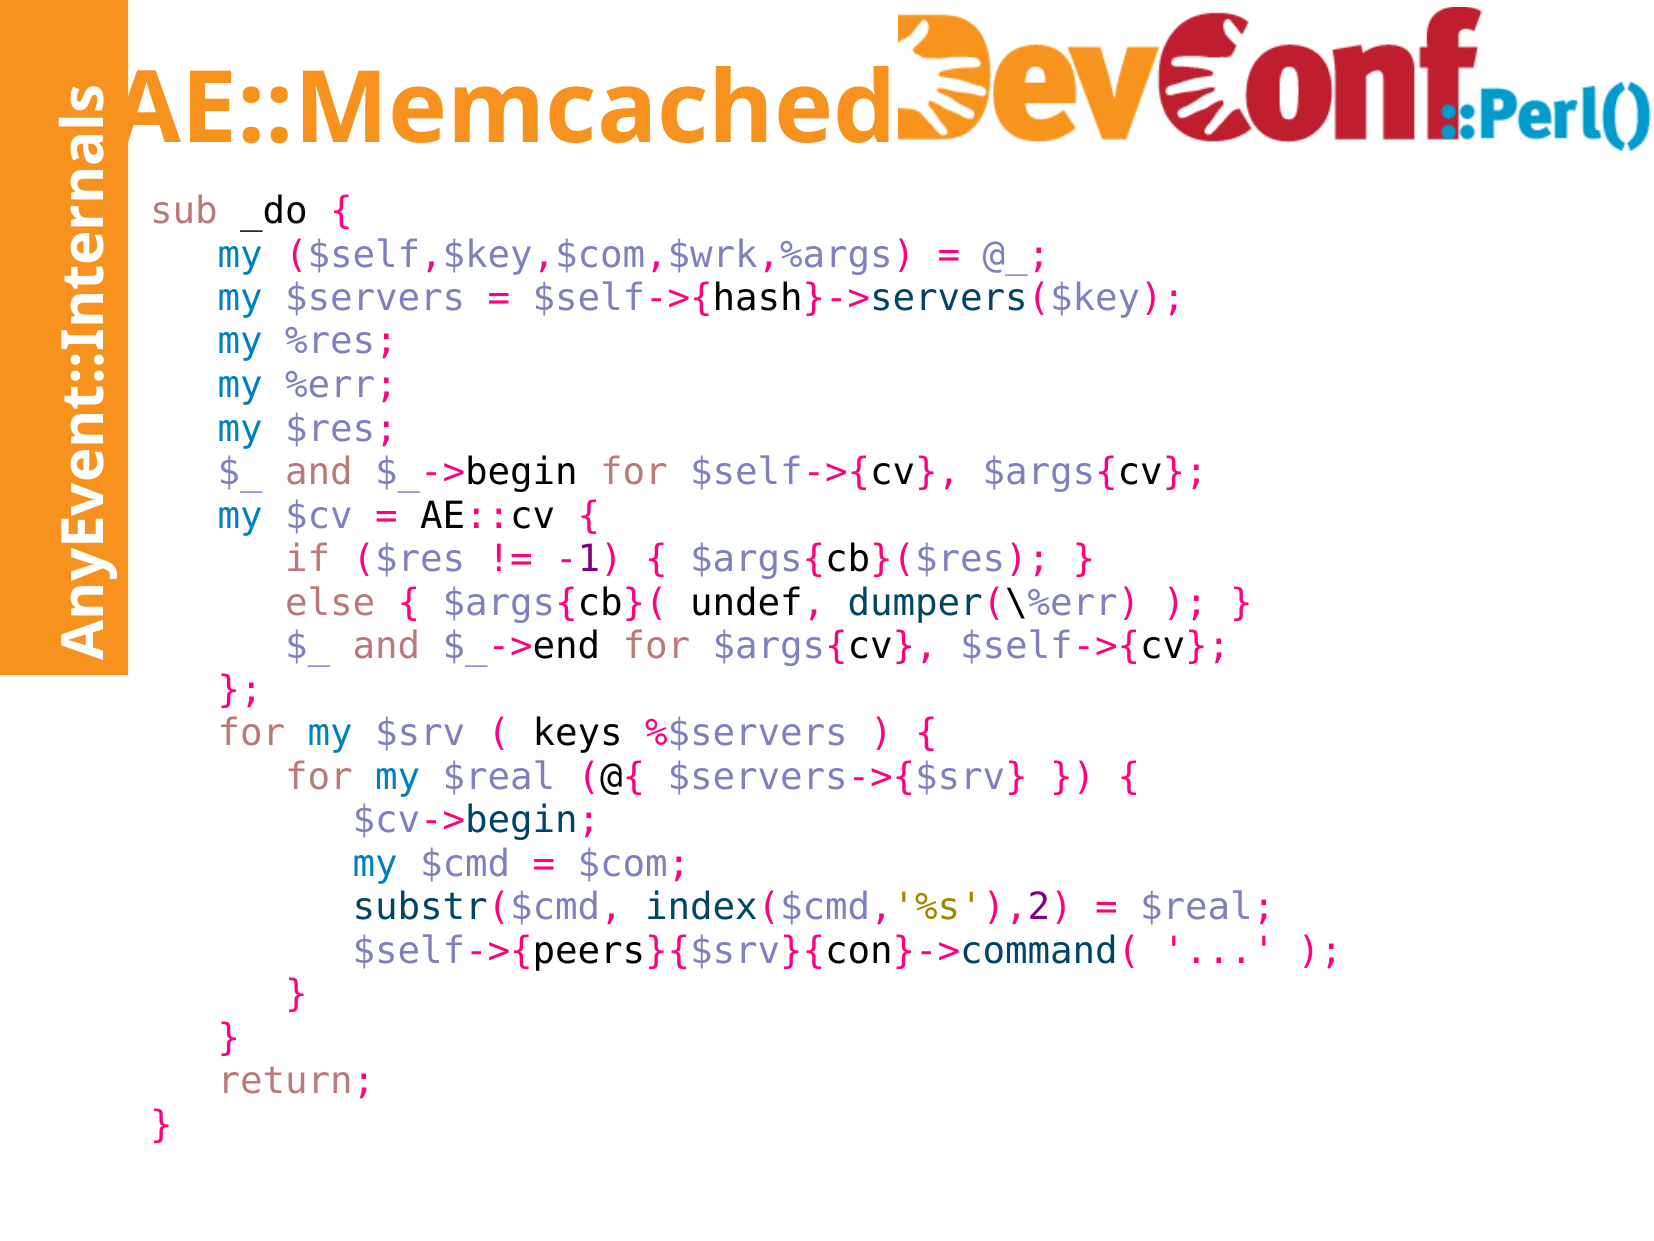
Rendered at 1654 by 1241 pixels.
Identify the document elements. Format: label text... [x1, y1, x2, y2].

text_box AnyEvent::Internals [0, 0, 84, 676]
title AE::Memcached [112, 45, 901, 162]
picture [898, 7, 1651, 151]
text_box sub _do { my ($self,$key,$com,$wrk,%args) = @_; my $servers = $self->{hash}->servers($key); my %res; my %err; my $res; $_ and $_->begin for $self->{cv}, $args{cv}; my $cv = AE::cv { if ($res != -1) { $args{cb}($res); } else { $args{cb}( undef, dumper(\%err) ); } $_ and $_->end for $args{cv}, $self->{cv}; }; for my $srv ( keys %$servers ) { for my $real (@{ $servers->{$srv} }) { $cv->begin; my $cmd = $com; substr($cmd, index($cmd,'%s'),2) = $real; $self->{peers}{$srv}{con}->command( '...' ); } } return; } [150, 188, 1576, 1193]
